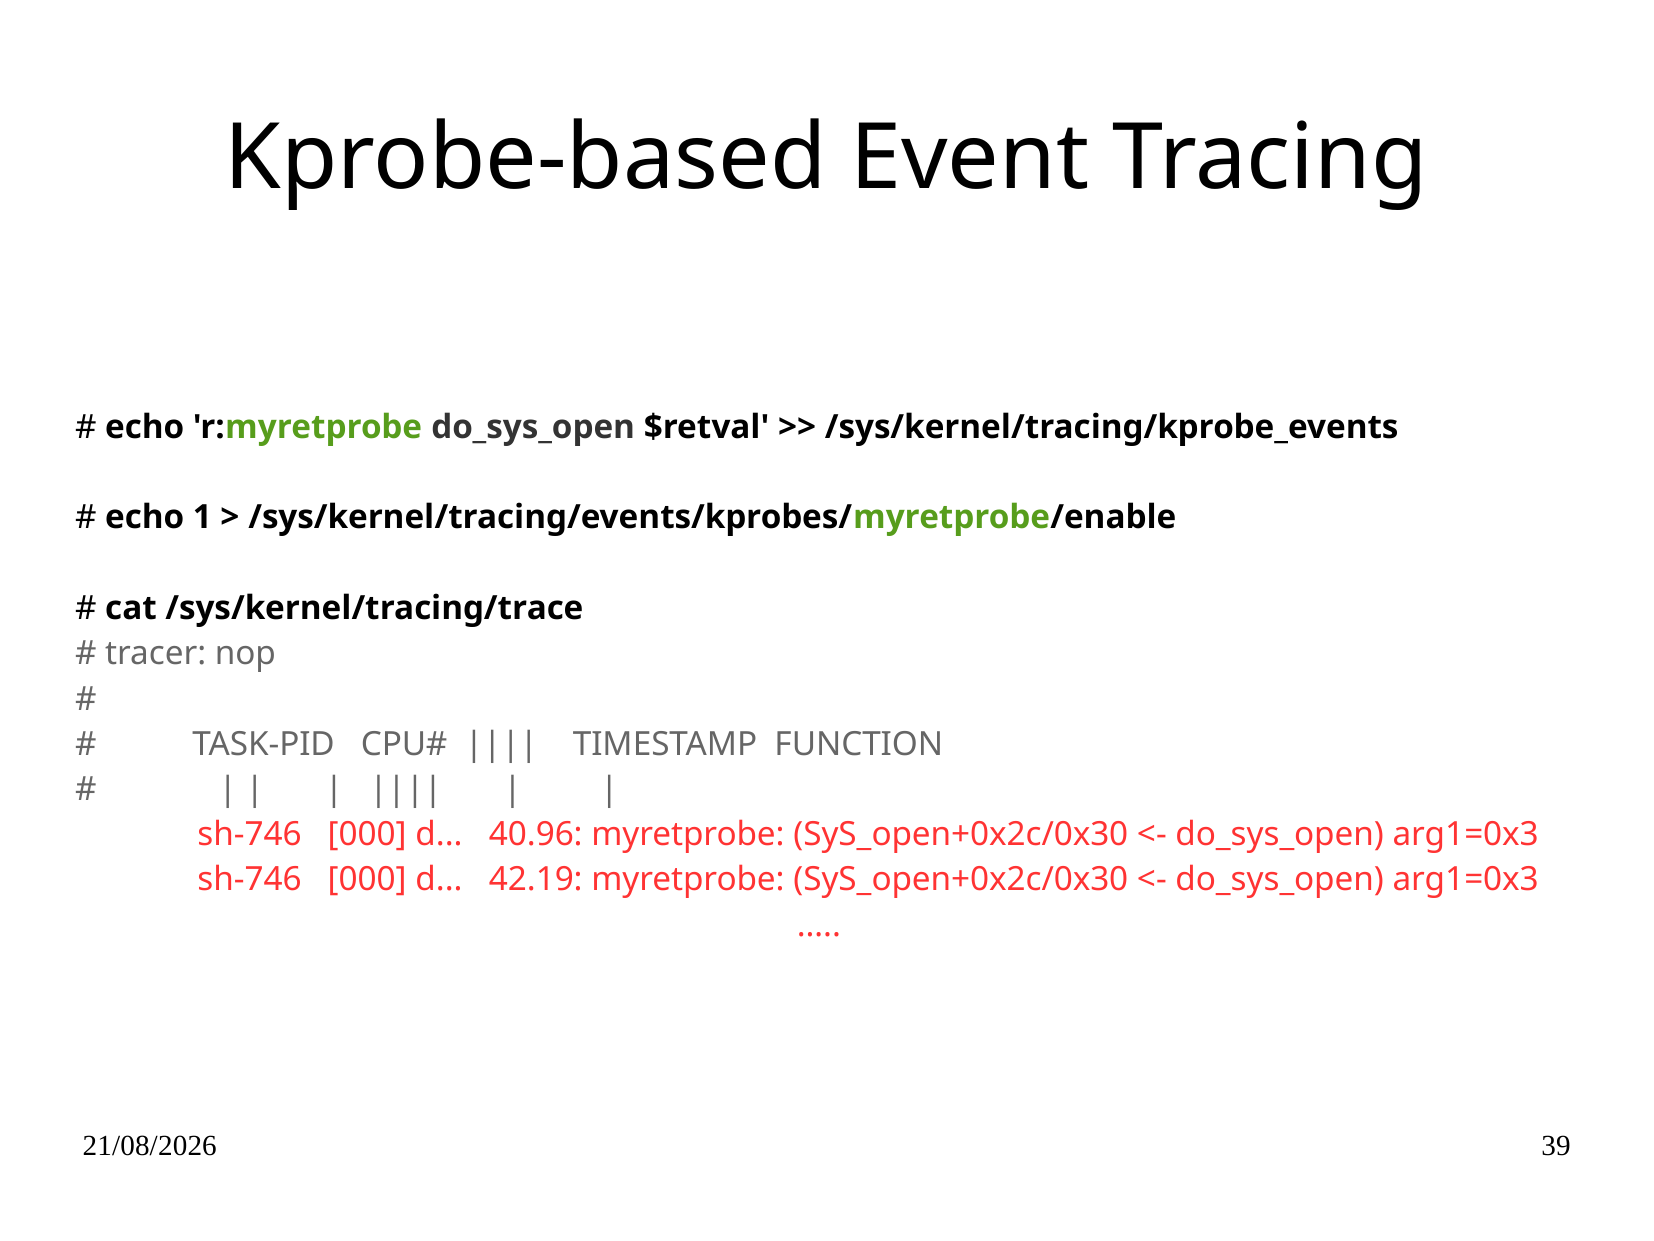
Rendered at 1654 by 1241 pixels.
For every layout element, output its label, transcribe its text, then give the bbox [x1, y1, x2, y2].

title Kprobe-based Event Tracing [82, 49, 1571, 257]
subtitle # echo 'r:myretprobe do_sys_open $retval' >> /sys/kernel/tracing/kprobe_events # echo 1 > /sys/kernel/tracing/events/kprobes/myretprobe/enable # cat /sys/kernel/tracing/trace # tracer: nop # # TASK-PID CPU# |||| TIMESTAMP FUNCTION # | | | |||| | | sh-746 [000] d... 40.96: myretprobe: (SyS_open+0x2c/0x30 <- do_sys_open) arg1=0x3 sh-746 [000] d... 42.19: myretprobe: (SyS_open+0x2c/0x30 <- do_sys_open) arg1=0x3 ….. [75, 360, 1564, 1080]
